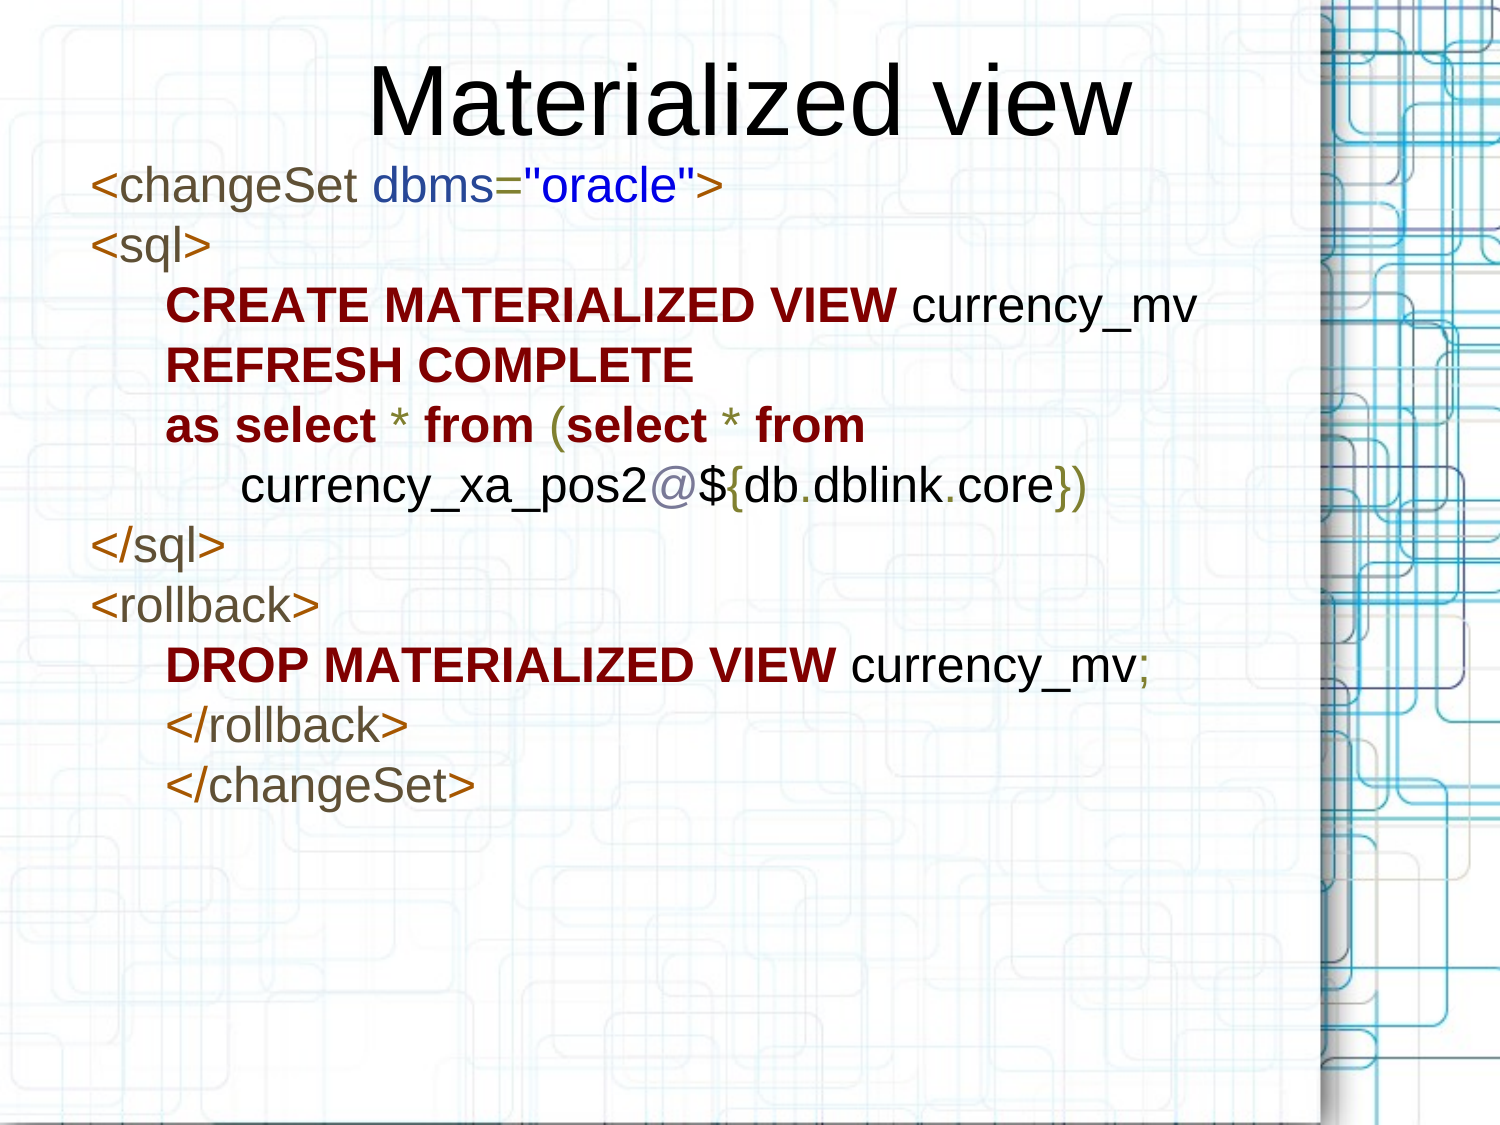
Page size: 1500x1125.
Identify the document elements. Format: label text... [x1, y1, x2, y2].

list <changeSet dbms="oracle"> <sql> CREATE MATERIALIZED VIEW currency_mv REFRESH COMPLETE as select * from (select * from currency_xa_pos2@${db.dblink.core}) </sql> <rollback> DROP MATERIALIZED VIEW currency_mv; </rollback> </changeSet> [75, 137, 1459, 1067]
title Materialized view [75, 0, 1425, 137]
picture [0, 0, 1500, 1125]
